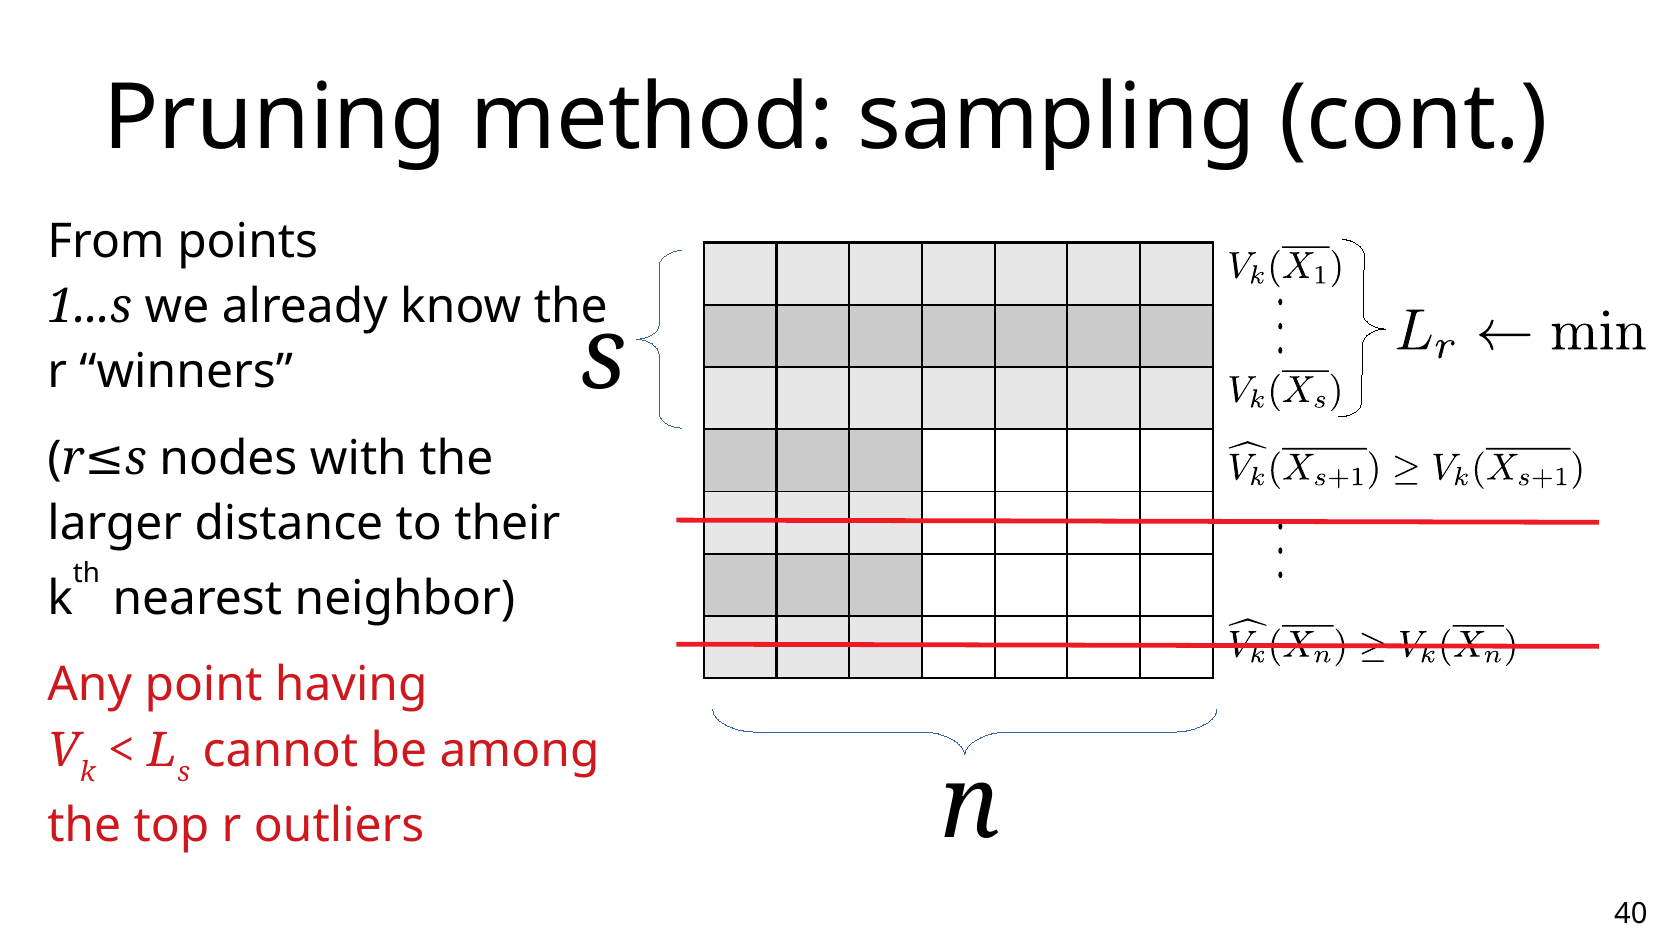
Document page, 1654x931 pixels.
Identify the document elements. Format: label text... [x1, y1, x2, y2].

text_box [1227, 648, 1519, 667]
text_box [1275, 298, 1286, 354]
picture [695, 647, 1217, 684]
title Pruning method: sampling (cont.) [82, 1, 1571, 226]
text_box [1275, 524, 1286, 579]
text_box [1394, 309, 1647, 359]
text_box [1227, 246, 1345, 288]
text_box [1227, 370, 1344, 412]
text_box [1227, 441, 1586, 489]
text_box n [925, 723, 1057, 839]
list From points 1...s we already know the r “winners” (r≤s nodes with the larger distance to their kth nearest neighbor) Any point having Vk < Ls cannot be among the top r outliers [47, 205, 611, 906]
text_box s [566, 274, 695, 389]
text_box [1227, 618, 1519, 643]
picture [695, 523, 1217, 643]
picture [695, 236, 1217, 518]
